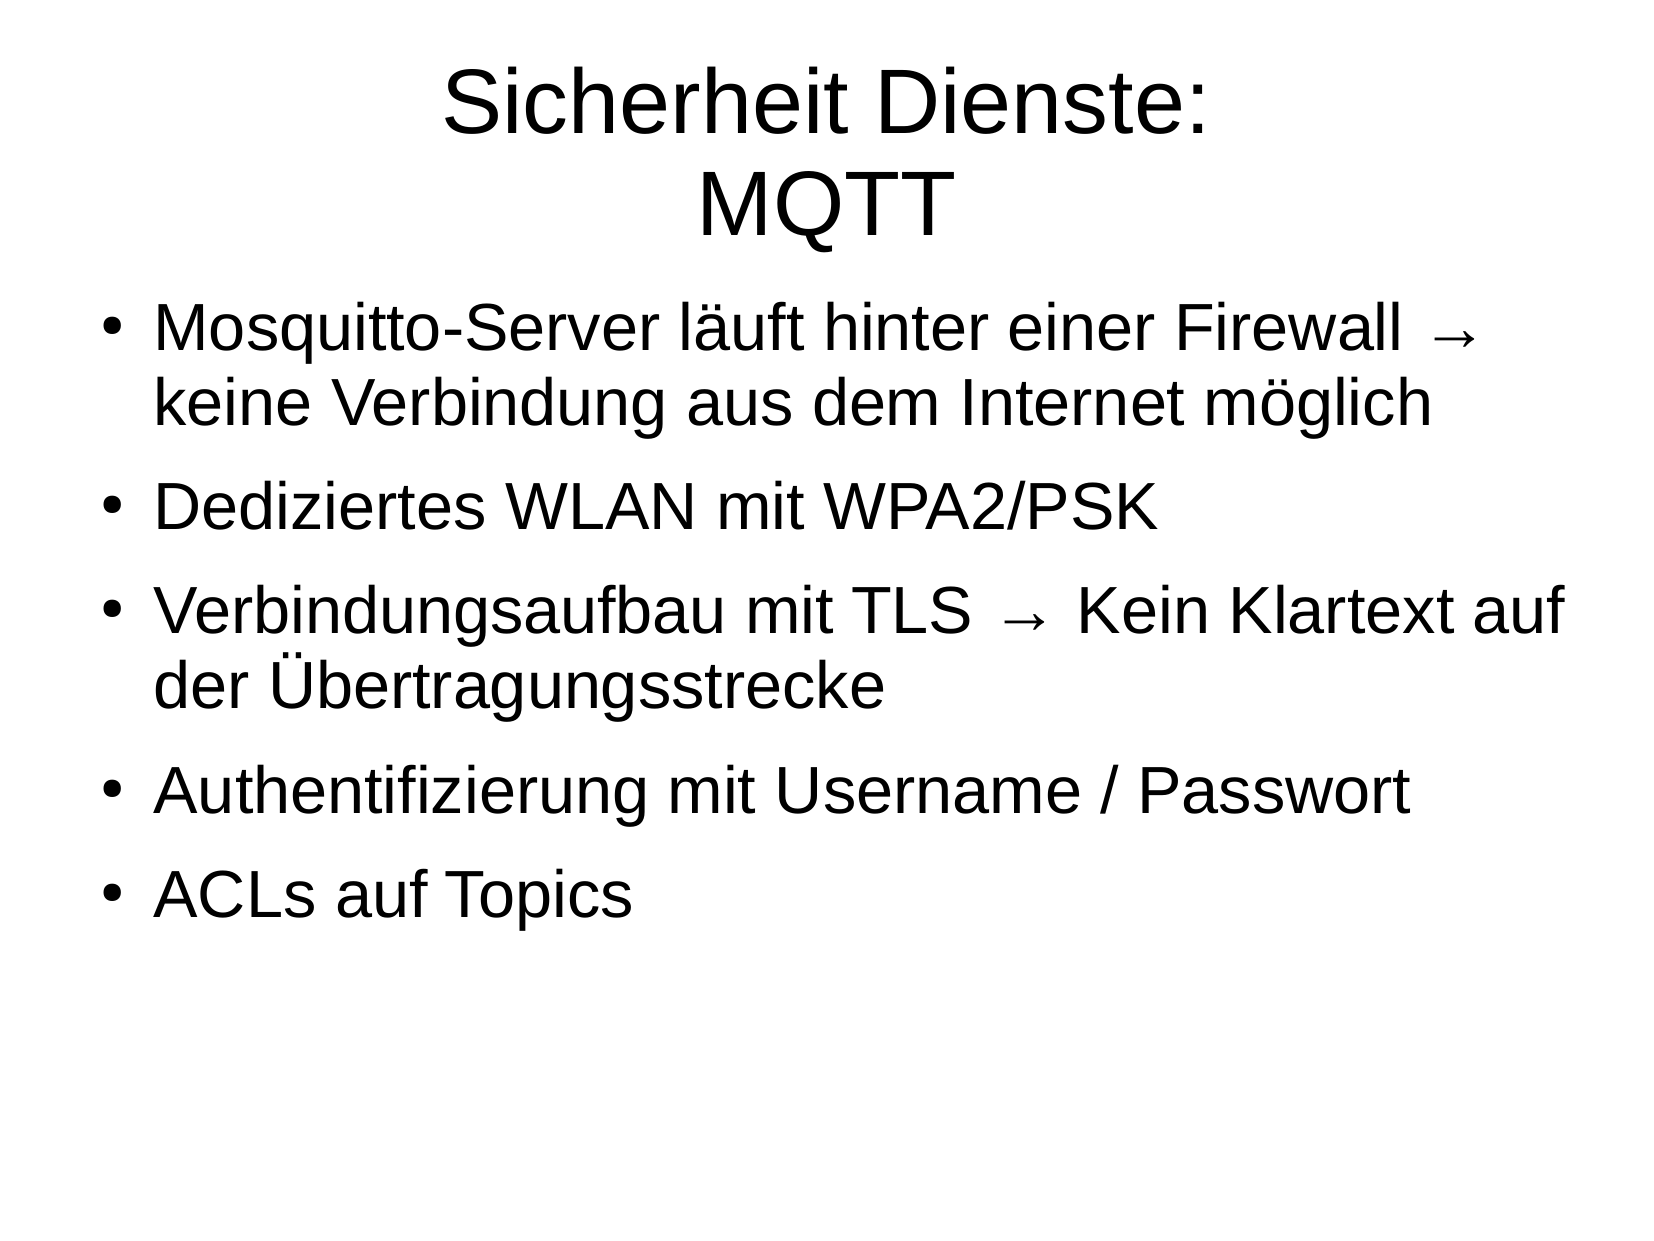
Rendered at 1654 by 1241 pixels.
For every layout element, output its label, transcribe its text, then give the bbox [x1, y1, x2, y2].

list Mosquitto-Server läuft hinter einer Firewall → keine Verbindung aus dem Internet möglich Dediziertes WLAN mit WPA2/PSK Verbindungsaufbau mit TLS → Kein Klartext auf der Übertragungsstrecke Authentifizierung mit Username / Passwort ACLs auf Topics [82, 290, 1571, 1010]
title Sicherheit Dienste: MQTT [82, 49, 1571, 257]
